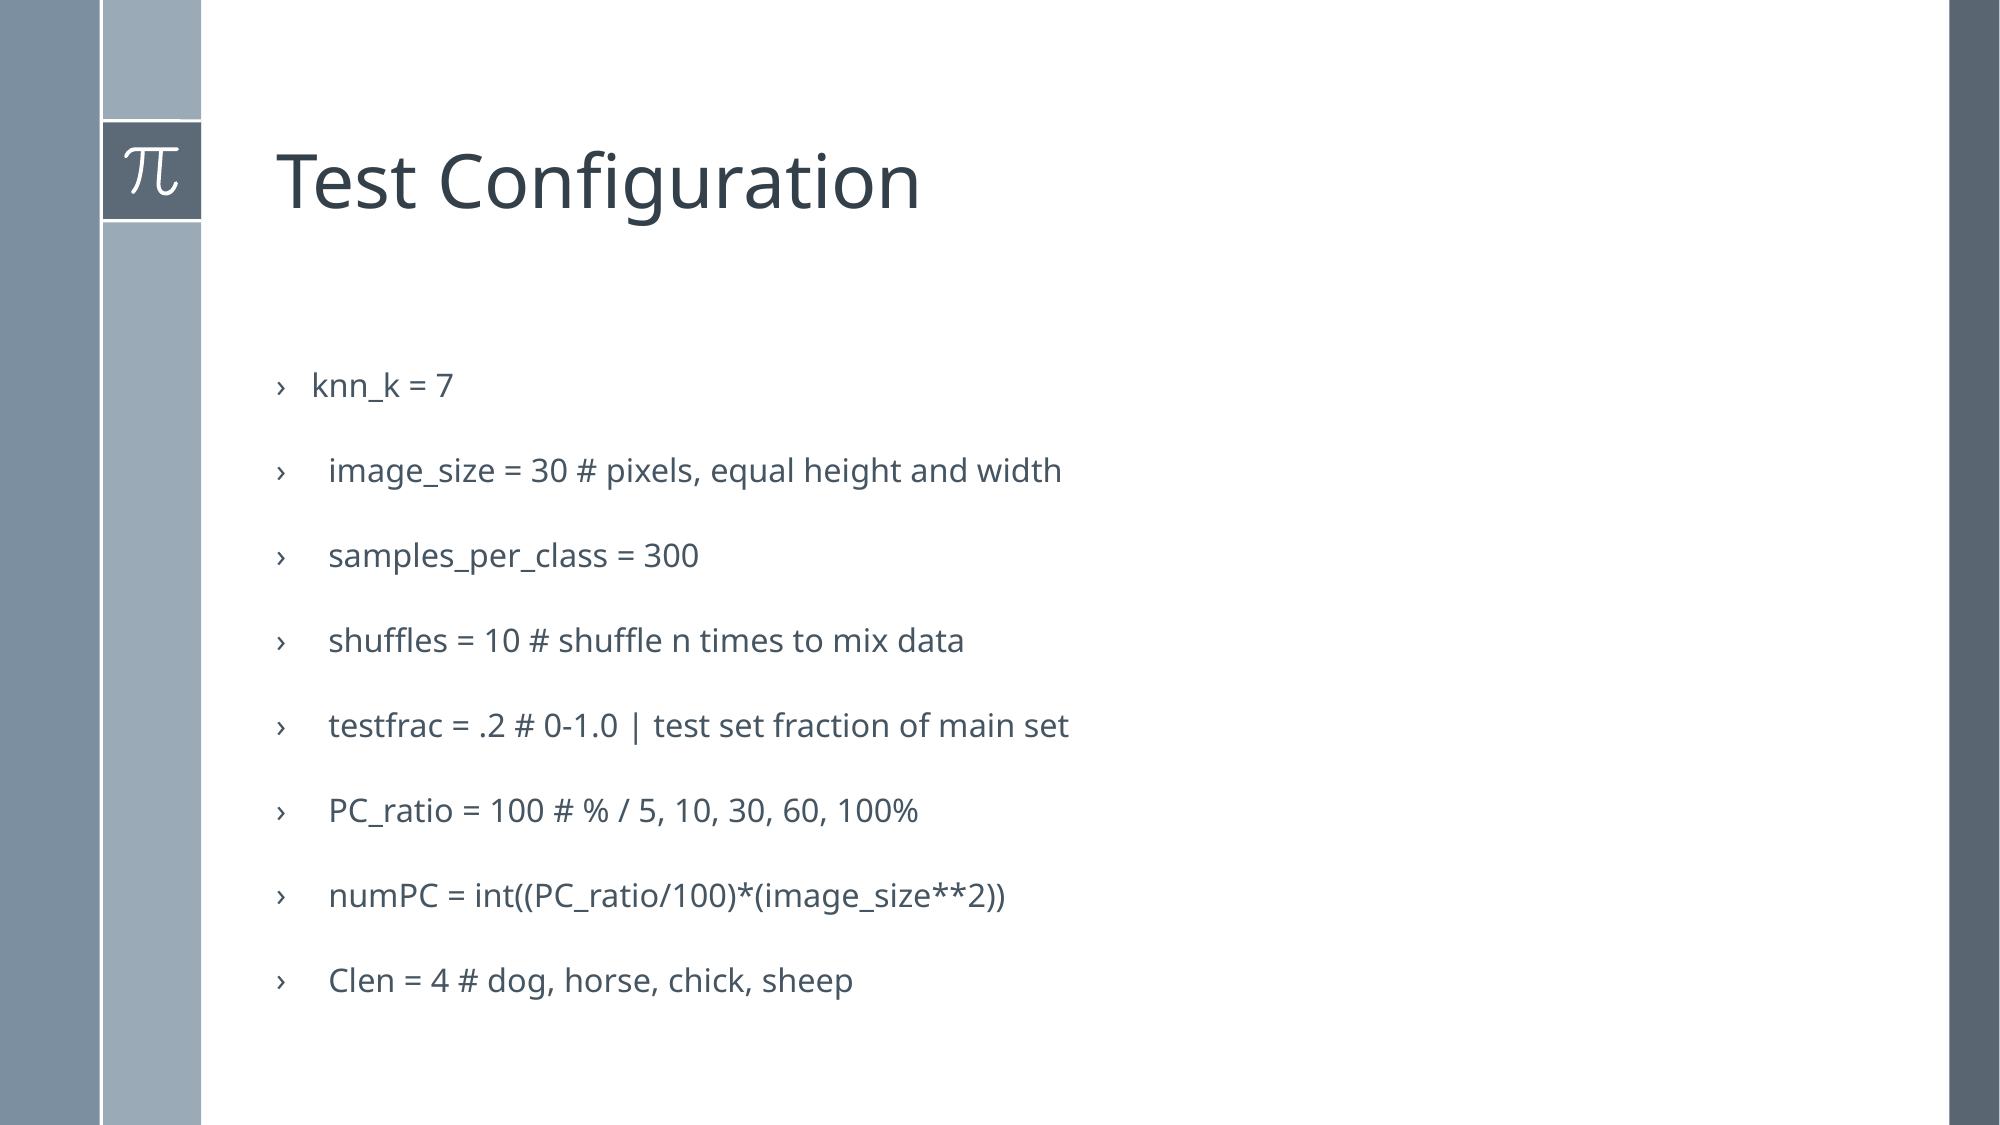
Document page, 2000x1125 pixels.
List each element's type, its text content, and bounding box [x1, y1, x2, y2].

text_box Test Configuration [261, 29, 1867, 233]
text_box knn_k = 7 image_size = 30 # pixels, equal height and width samples_per_class = 300 shuffles = 10 # shuffle n times to mix data testfrac = .2 # 0-1.0 | test set fraction of main set PC_ratio = 100 # % / 5, 10, 30, 60, 100% numPC = int((PC_ratio/100)*(image_size**2)) Clen = 4 # dog, horse, chick, sheep [261, 262, 1845, 1013]
